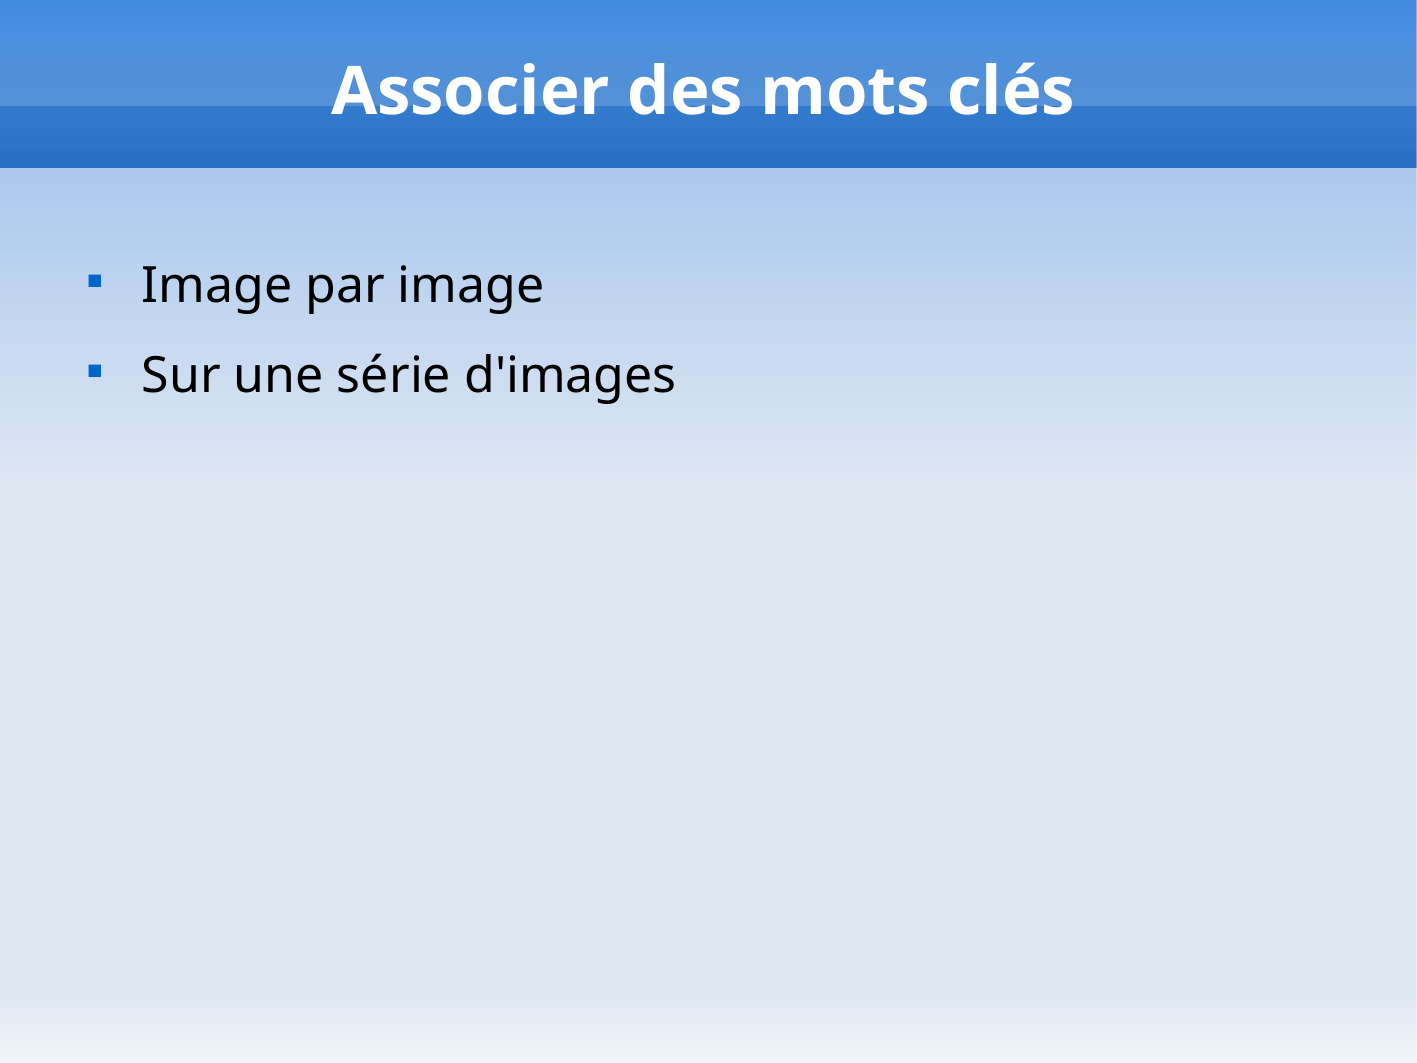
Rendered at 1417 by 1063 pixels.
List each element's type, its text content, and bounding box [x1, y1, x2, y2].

list Image par image Sur une série d'images [70, 248, 1346, 950]
title Associer des mots clés [65, 0, 1341, 178]
picture [0, 0, 1417, 1063]
